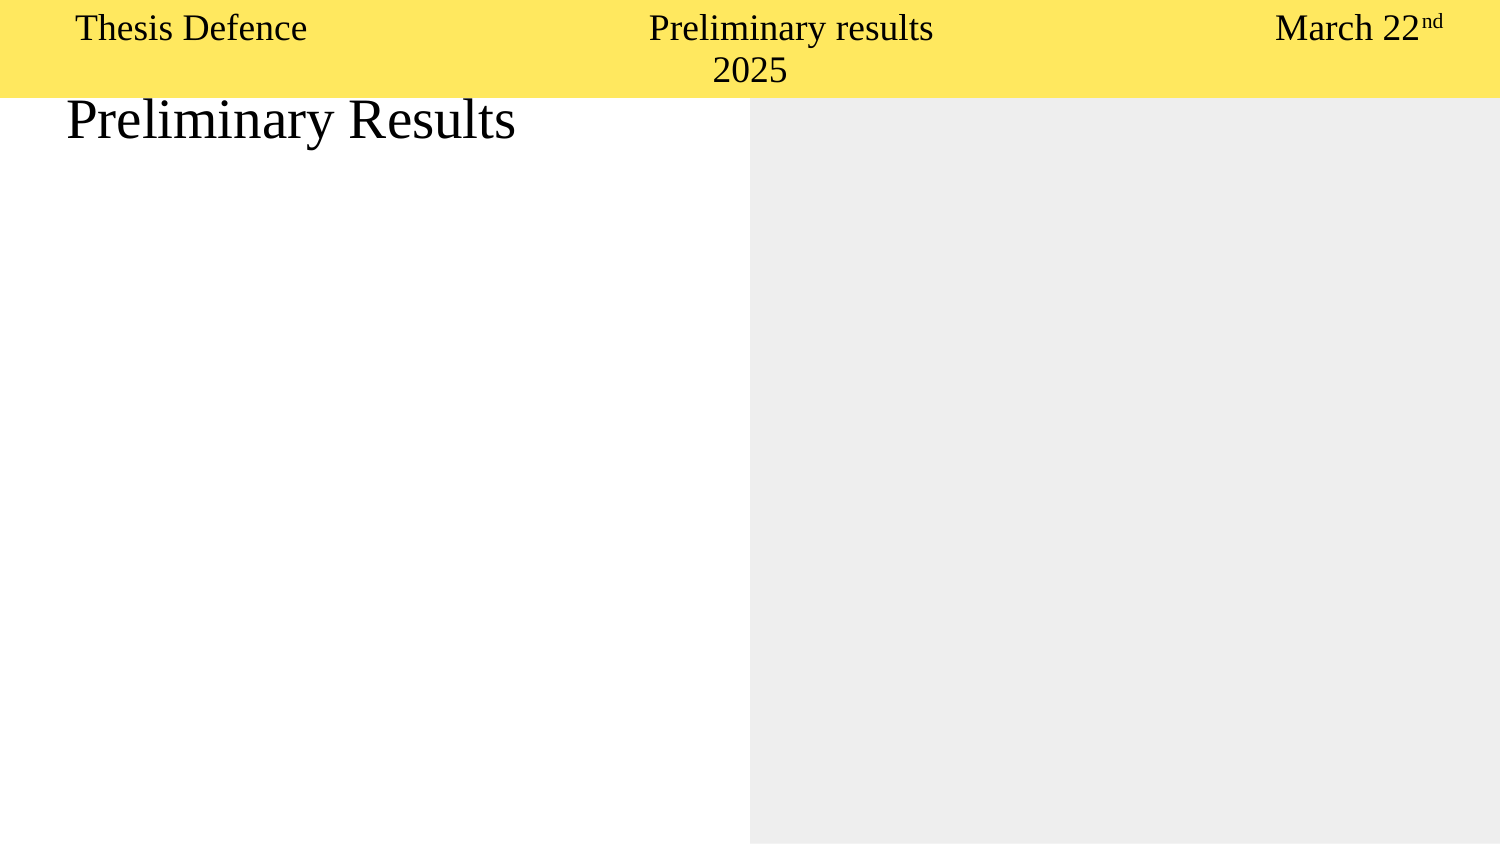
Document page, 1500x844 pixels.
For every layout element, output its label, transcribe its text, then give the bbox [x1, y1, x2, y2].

title Preliminary Results [51, 98, 1449, 167]
text_box Thesis Defence Preliminary results March 22nd 2025 [0, 0, 1500, 60]
